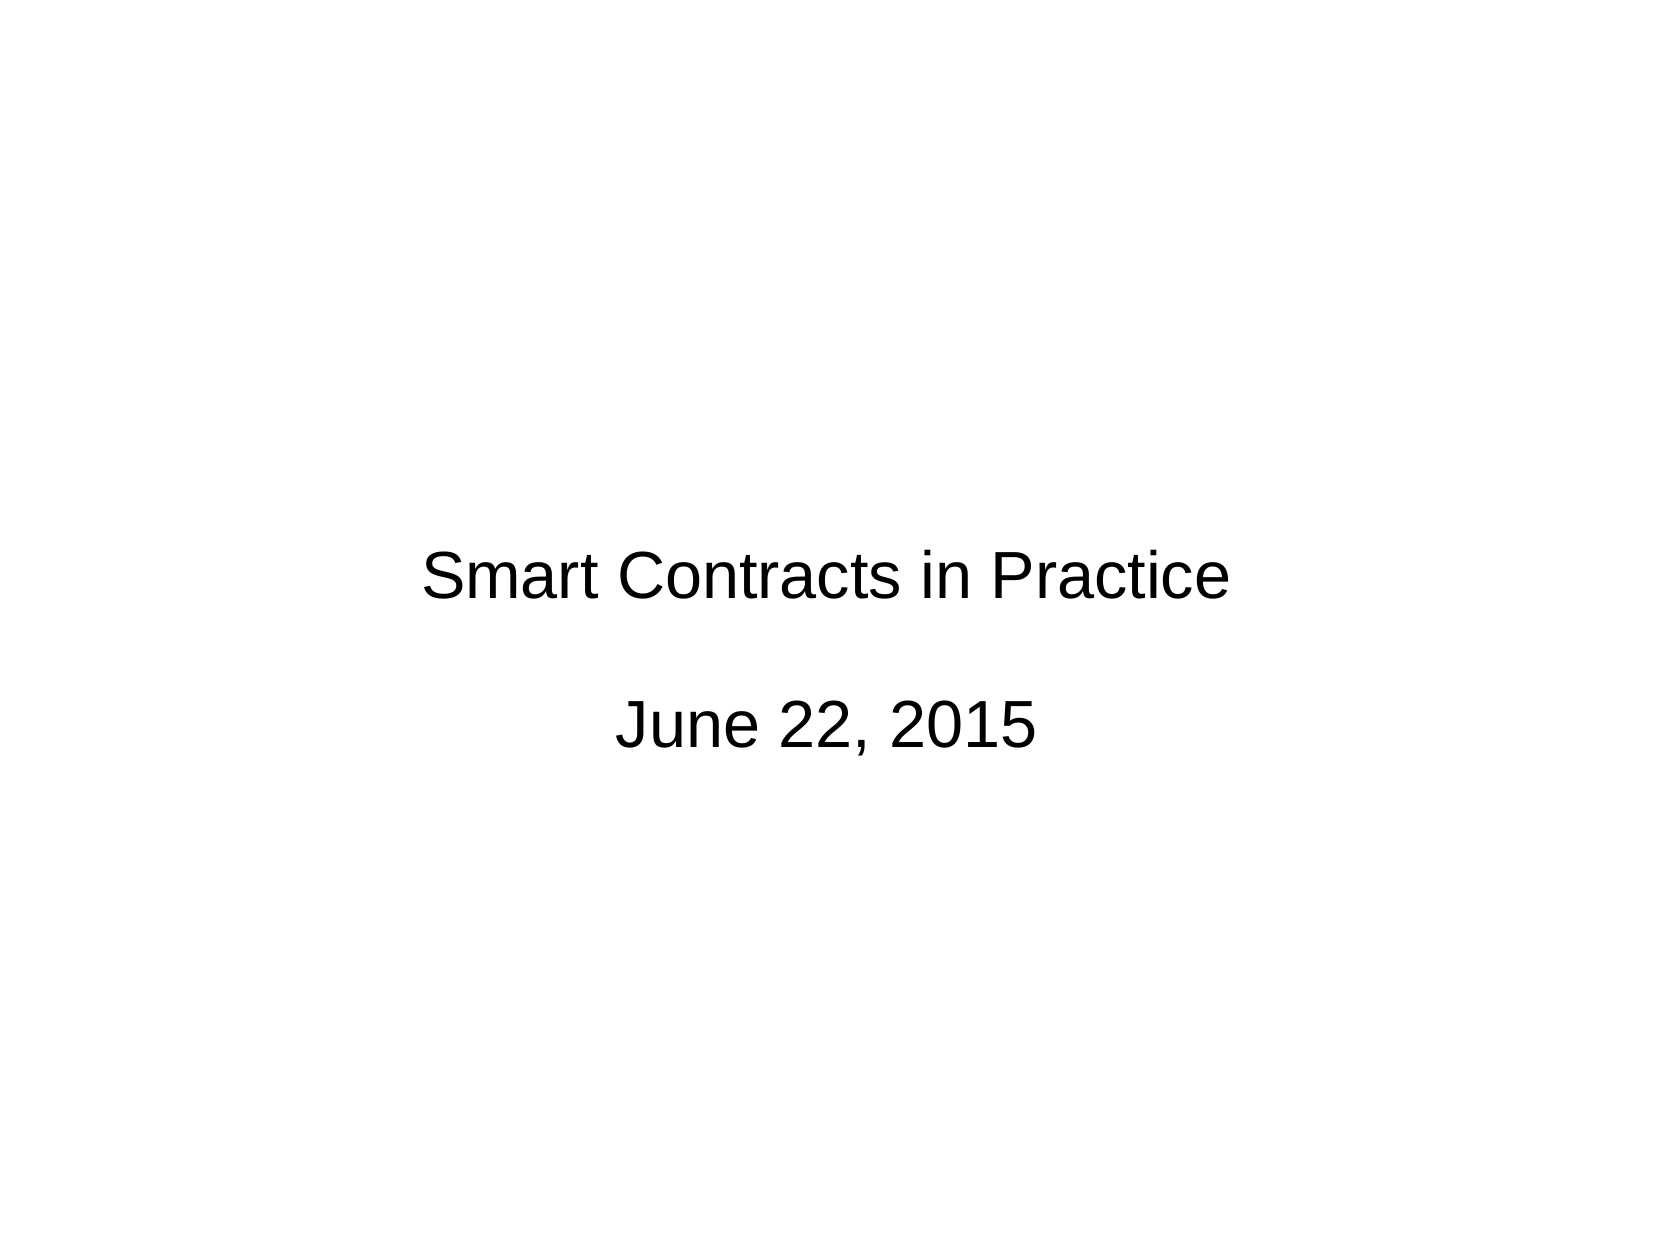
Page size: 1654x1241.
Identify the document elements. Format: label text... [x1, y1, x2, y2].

subtitle Smart Contracts in Practice June 22, 2015 [82, 290, 1571, 1010]
